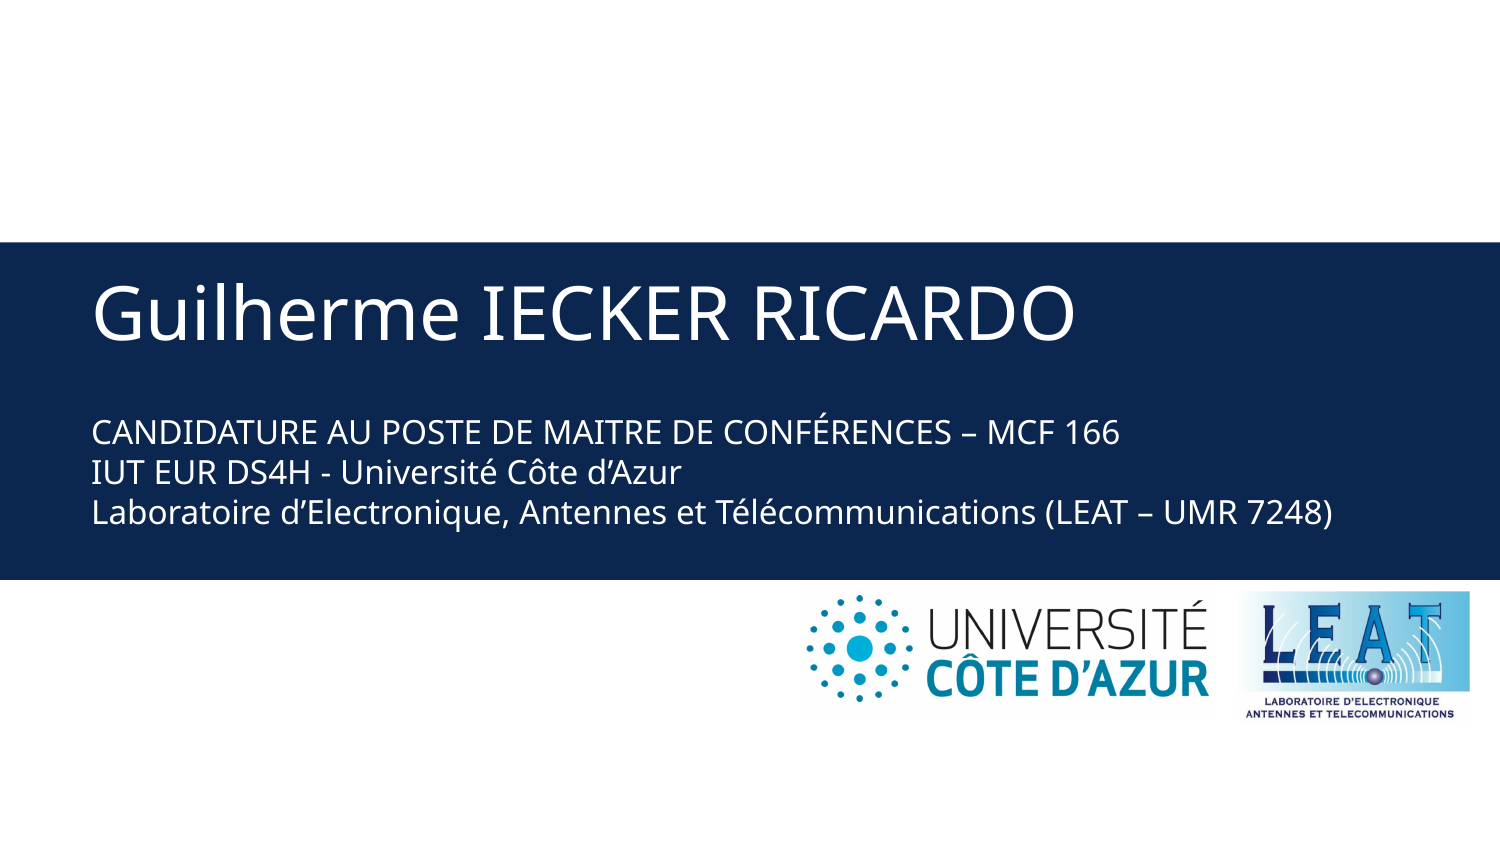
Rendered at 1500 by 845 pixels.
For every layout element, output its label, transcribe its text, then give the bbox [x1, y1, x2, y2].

title Guilherme IECKER RICARDO [90, 260, 1500, 371]
picture [801, 580, 1214, 718]
text_box [0, 242, 1500, 580]
picture [1237, 591, 1470, 725]
text_box CANDIDATURE AU POSTE DE MAITRE DE CONFÉRENCES – MCF 166 IUT EUR DS4H - Université Côte d’Azur Laboratoire d’Electronique, Antennes et Télécommunications (LEAT – UMR 7248) [90, 393, 1500, 587]
